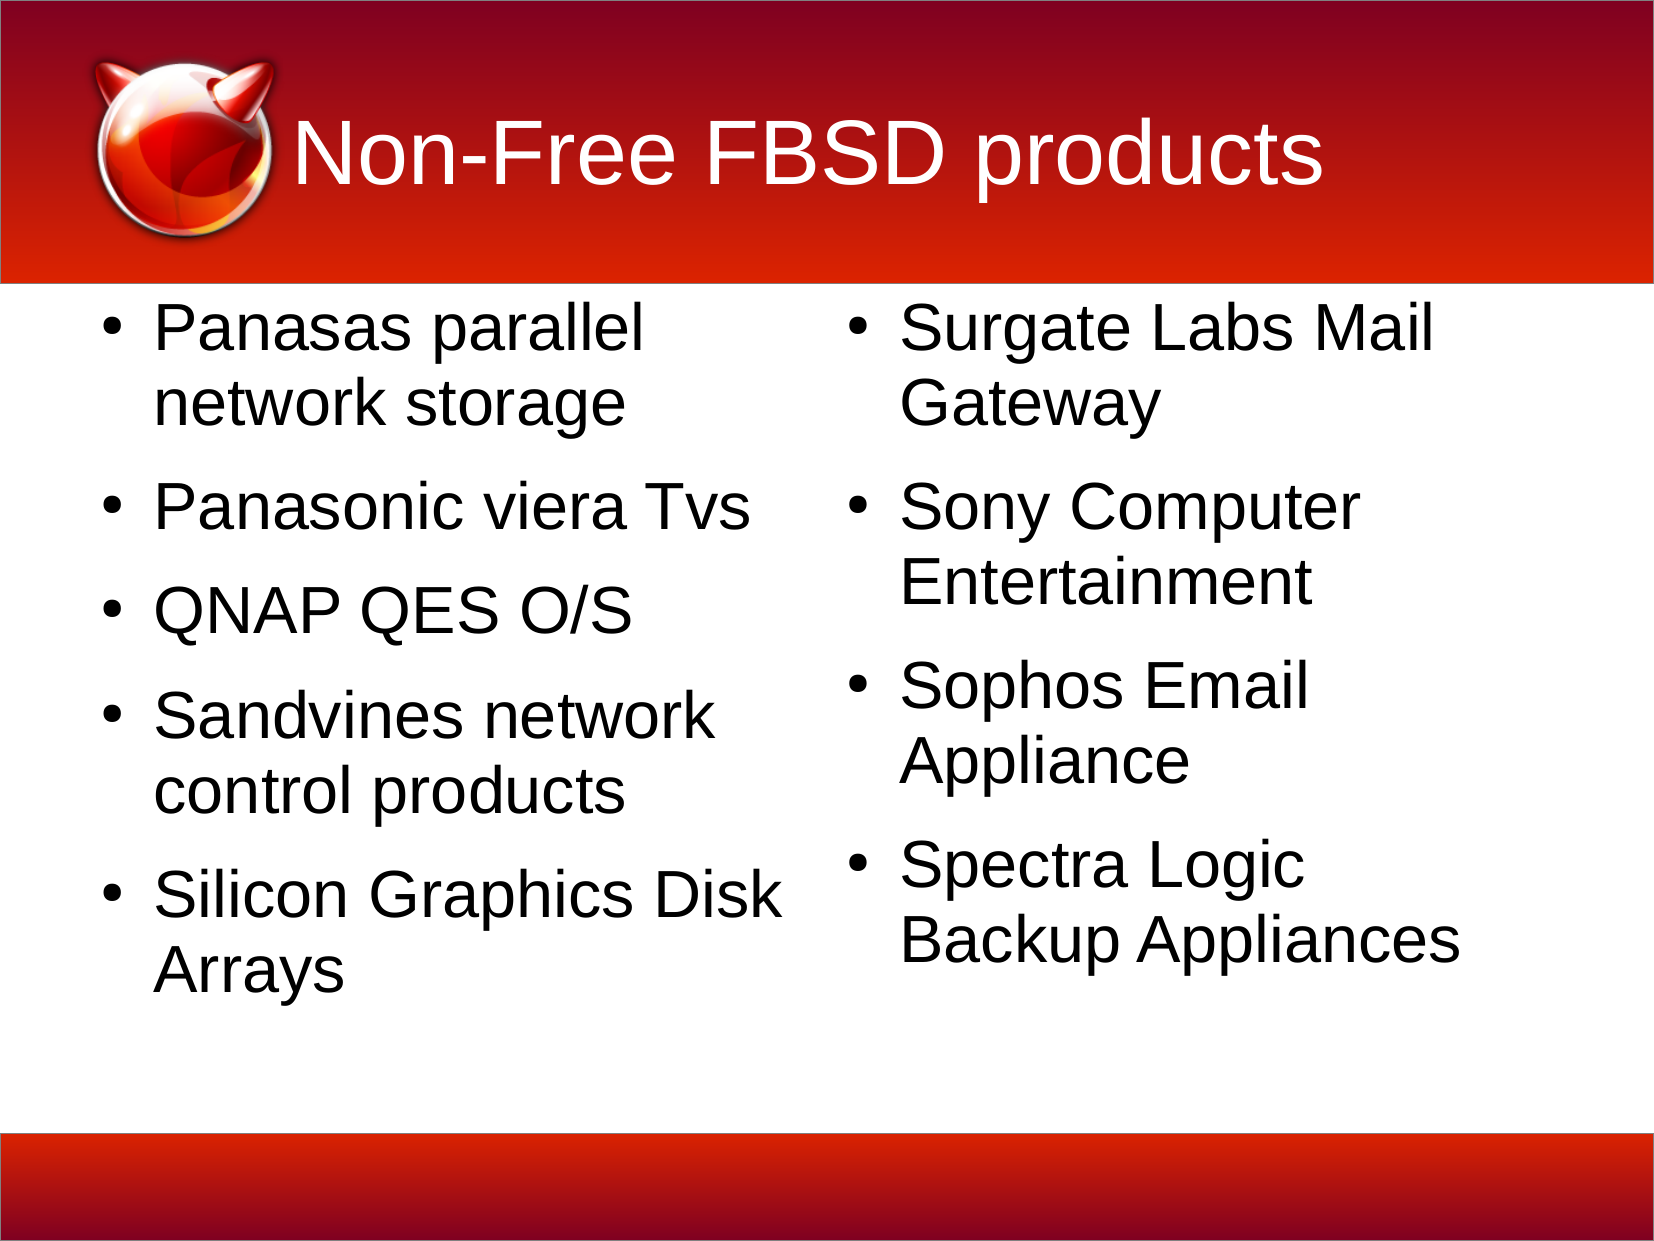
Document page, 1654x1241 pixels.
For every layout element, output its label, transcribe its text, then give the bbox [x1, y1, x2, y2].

list Panasas parallel network storage Panasonic viera Tvs QNAP QES O/S Sandvines network control products Silicon Graphics Disk Arrays [82, 290, 793, 1010]
list Surgate Labs Mail Gateway Sony Computer Entertainment Sophos Email Appliance Spectra Logic Backup Appliances [828, 290, 1539, 1010]
title Non-Free FBSD products [82, 49, 1536, 257]
